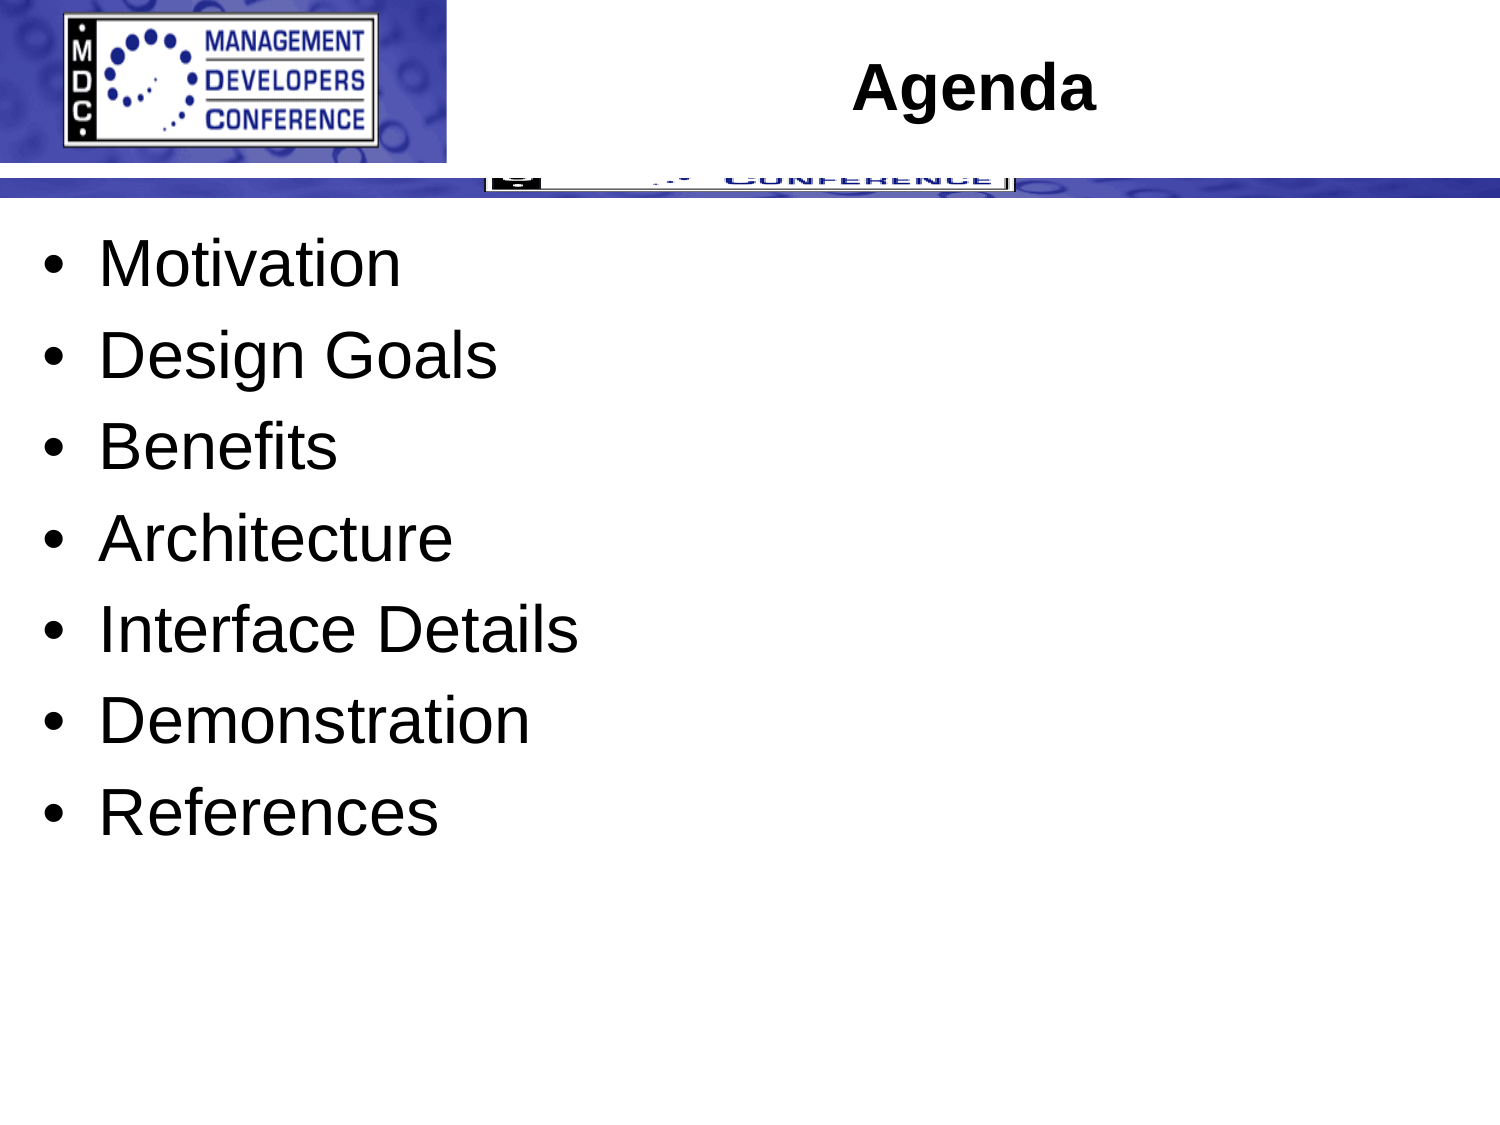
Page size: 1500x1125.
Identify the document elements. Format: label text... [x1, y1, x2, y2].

list Motivation Design Goals Benefits Architecture Interface Details Demonstration References [42, 226, 1433, 969]
title Agenda [447, 0, 1500, 176]
picture [0, 178, 1500, 198]
picture [0, 0, 447, 163]
